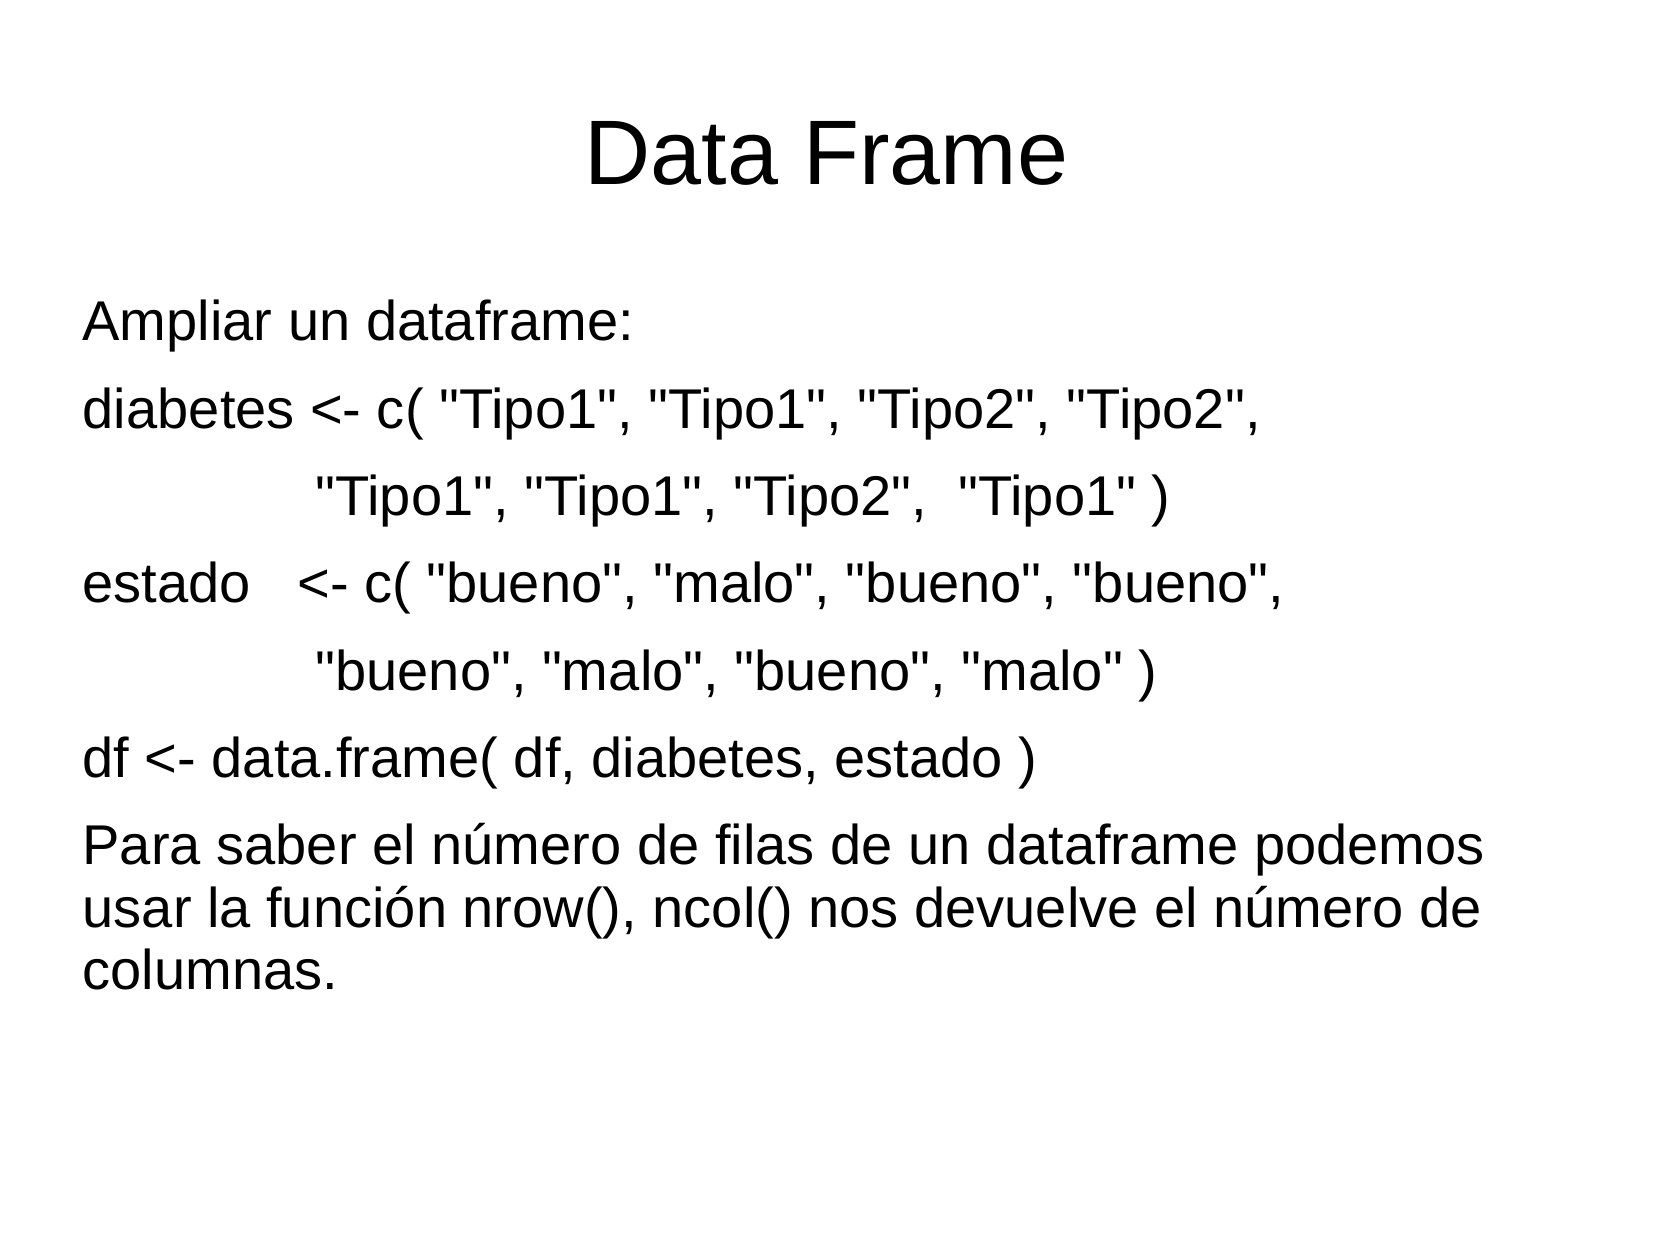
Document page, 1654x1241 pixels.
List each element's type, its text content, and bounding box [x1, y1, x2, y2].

list Ampliar un dataframe: diabetes <- c( "Tipo1", "Tipo1", "Tipo2", "Tipo2", "Tipo1", "Tipo1", "Tipo2", "Tipo1" ) estado <- c( "bueno", "malo", "bueno", "bueno", "bueno", "malo", "bueno", "malo" ) df <- data.frame( df, diabetes, estado ) Para saber el número de filas de un dataframe podemos usar la función nrow(), ncol() nos devuelve el número de columnas. [82, 290, 1571, 1010]
title Data Frame [82, 49, 1571, 257]
